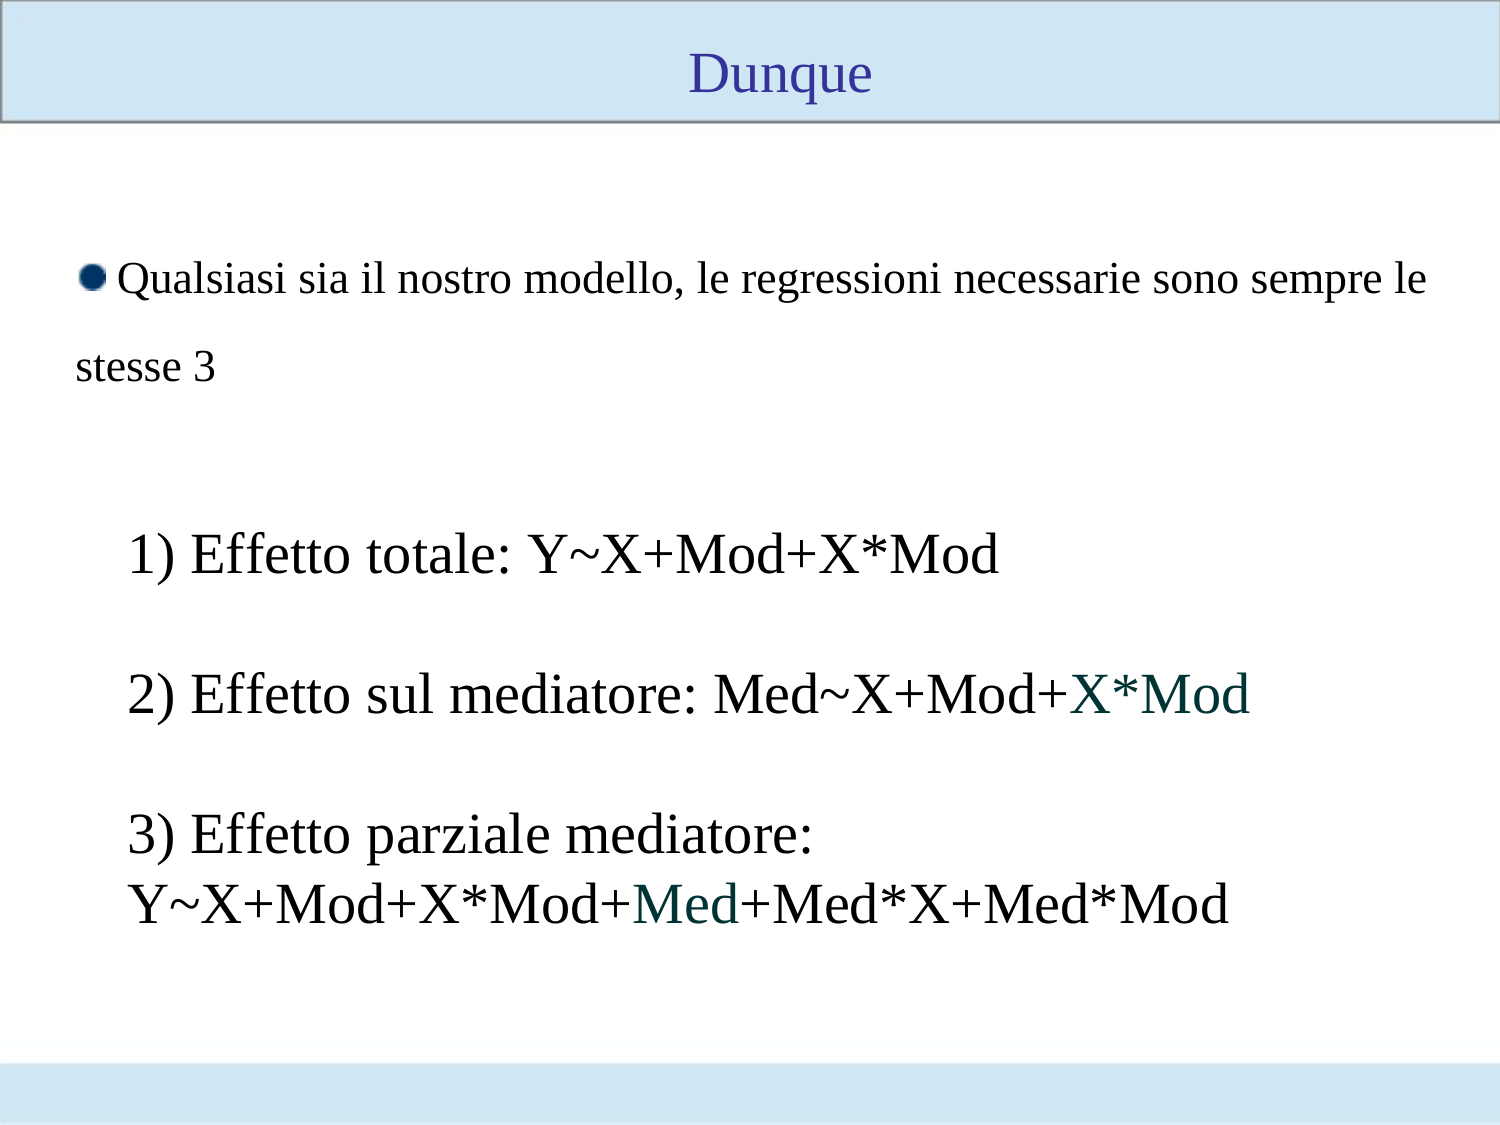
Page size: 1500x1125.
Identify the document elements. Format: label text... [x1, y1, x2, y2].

picture [0, 0, 1500, 1125]
title Dunque [249, 21, 1313, 117]
text_box 1) Effetto totale: Y~X+Mod+X*Mod 2) Effetto sul mediatore: Med~X+Mod+X*Mod 3) Effetto parziale mediatore: Y~X+Mod+X*Mod+Med+Med*X+Med*Mod [112, 507, 1388, 943]
text_box Qualsiasi sia il nostro modello, le regressioni necessarie sono sempre le stesse 3 [60, 207, 1486, 399]
